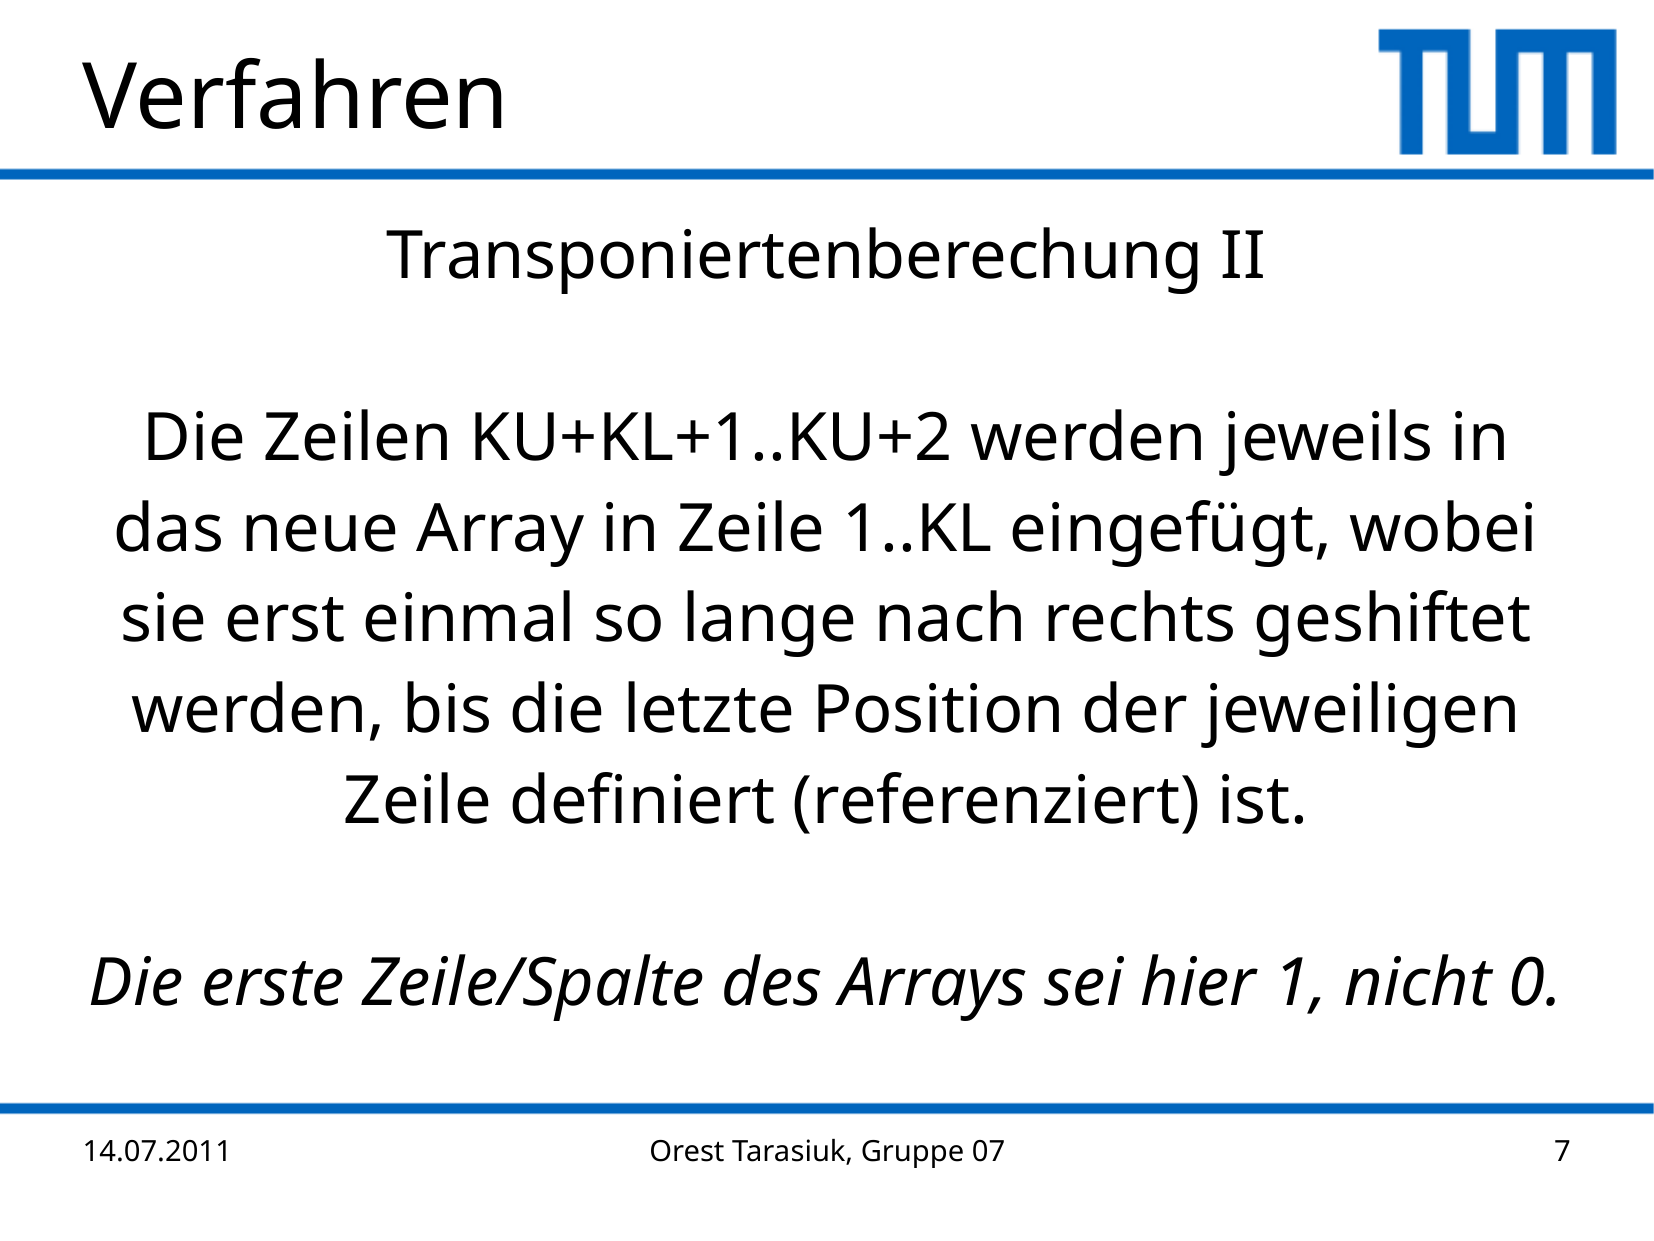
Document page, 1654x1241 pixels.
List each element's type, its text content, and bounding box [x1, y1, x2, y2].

subtitle Transponiertenberechung II Die Zeilen KU+KL+1..KU+2 werden jeweils in das neue Array in Zeile 1..KL eingefügt, wobei sie erst einmal so lange nach rechts geshiftet werden, bis die letzte Position der jeweiligen Zeile definiert (referenziert) ist. Die erste Zeile/Spalte des Arrays sei hier 1, nicht 0. [82, 206, 1571, 1026]
title Verfahren [82, 41, 1359, 145]
picture [0, 0, 1654, 1241]
